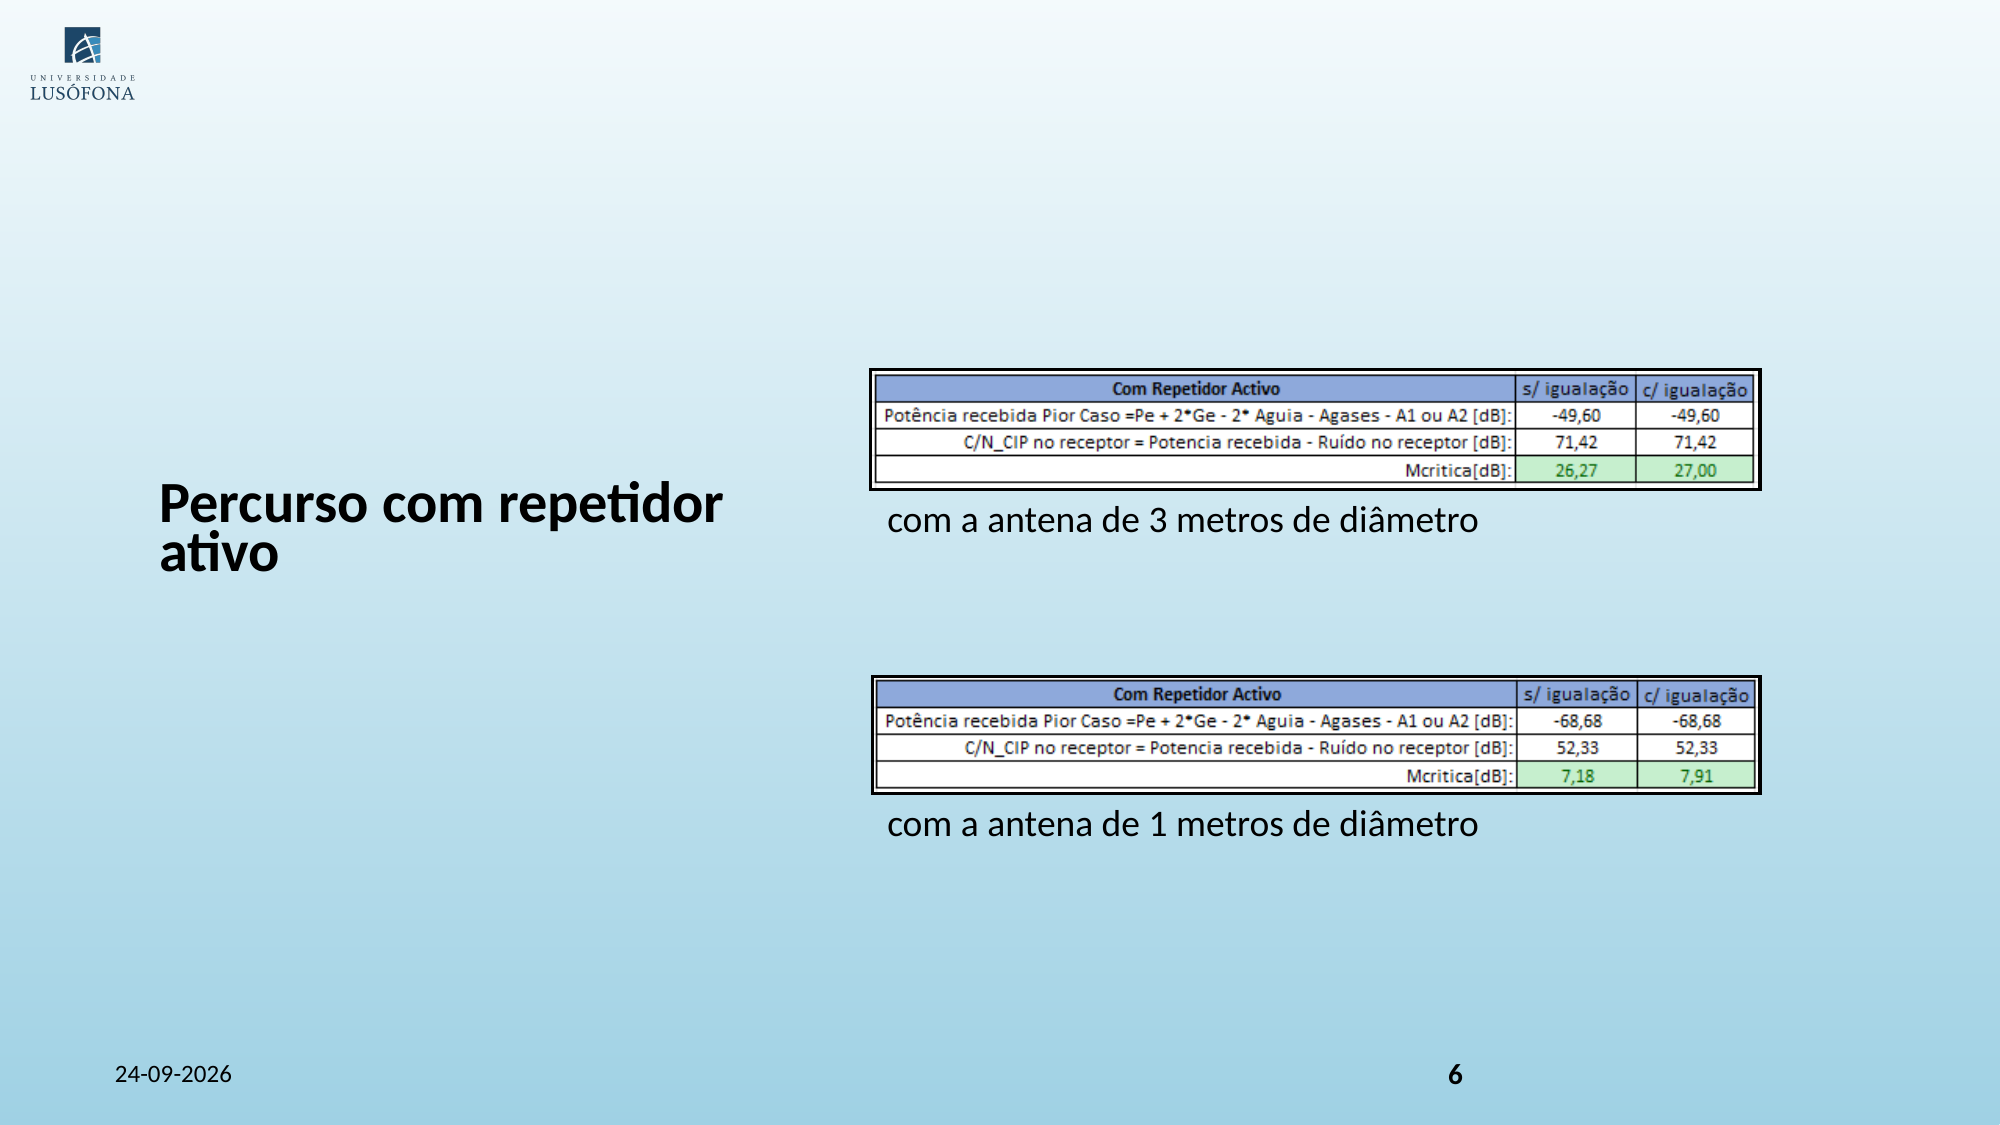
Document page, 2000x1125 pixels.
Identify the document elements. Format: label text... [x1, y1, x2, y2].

text_box 09/06/2023 [99, 1042, 567, 1103]
picture [19, 19, 145, 108]
text_box Percurso com repetidor ativo [125, 475, 759, 650]
text_box [1432, 1042, 1900, 1103]
text_box com a antena de 1 metros de diâmetro [872, 795, 1748, 853]
picture [873, 677, 1759, 792]
text_box com a antena de 3 metros de diâmetro [872, 491, 1748, 549]
picture [872, 370, 1759, 488]
